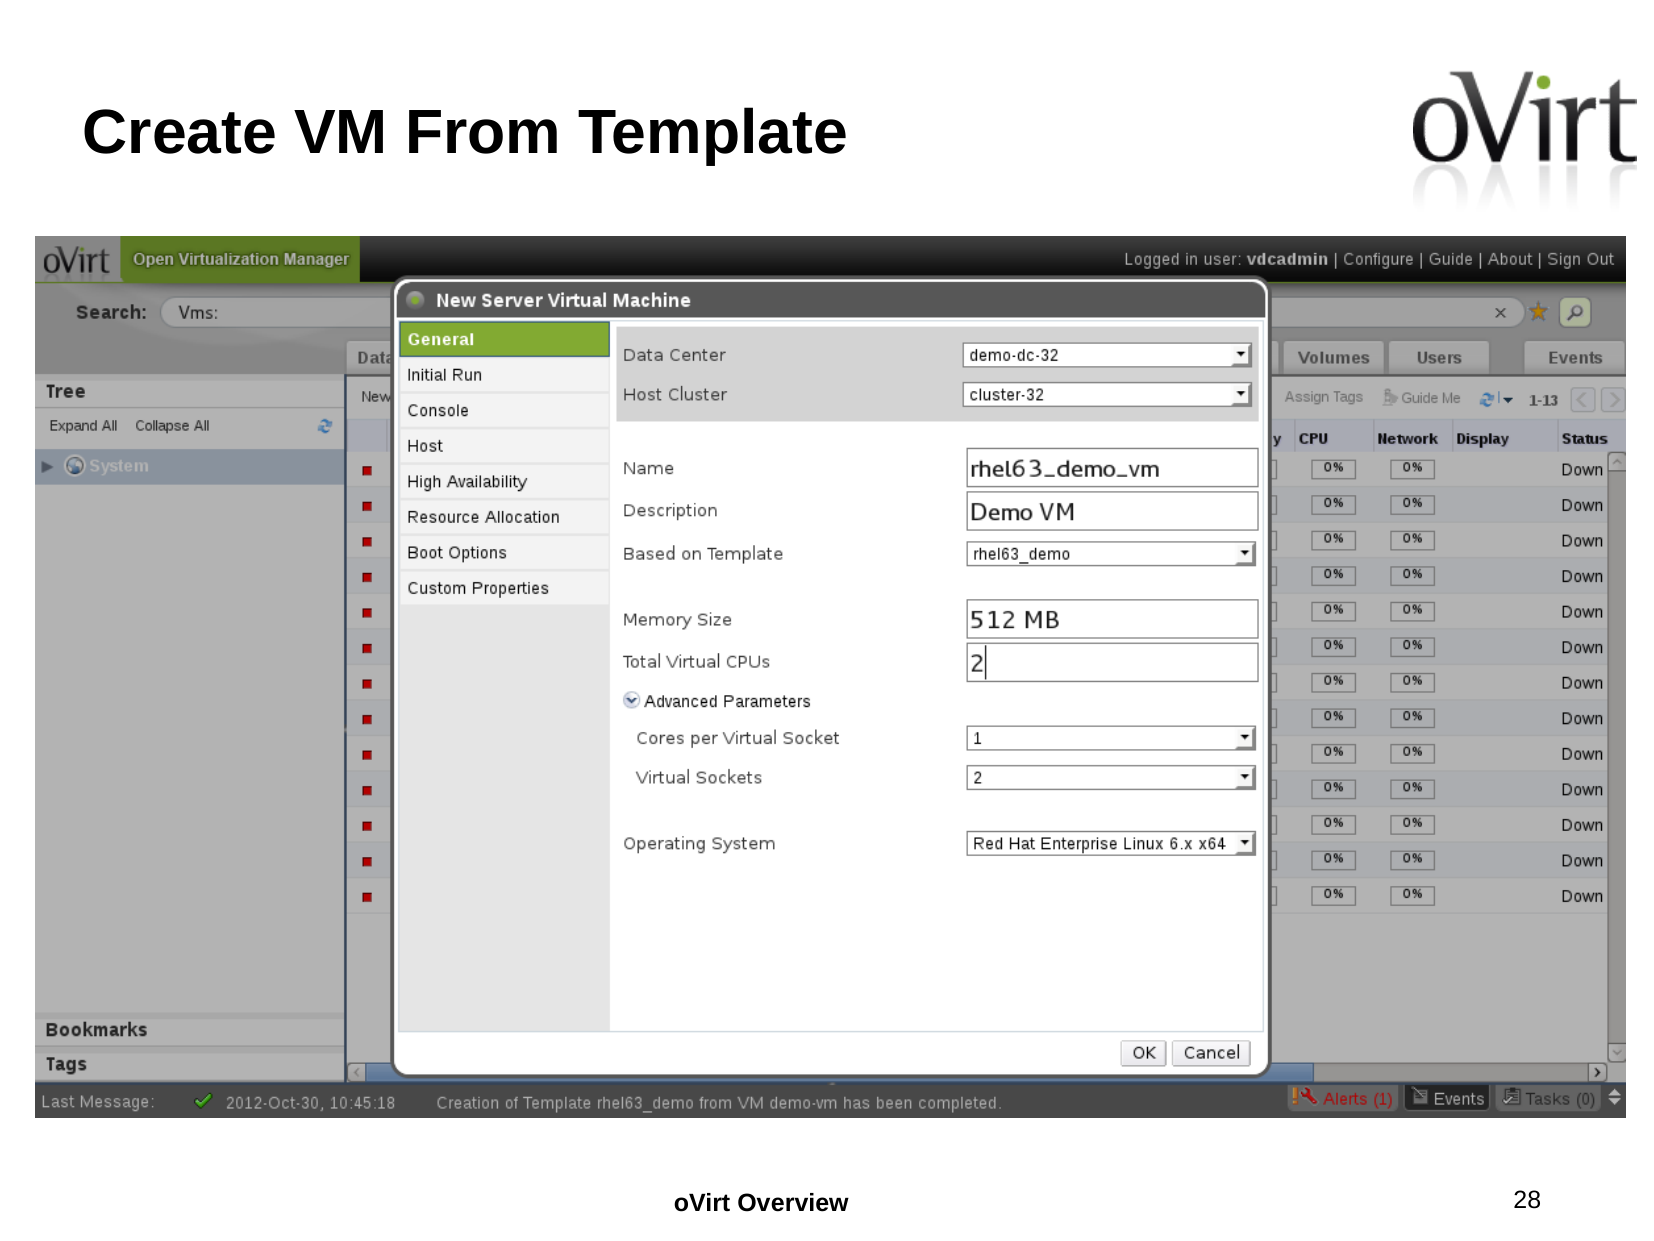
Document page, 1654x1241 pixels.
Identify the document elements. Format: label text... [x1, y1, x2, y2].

title Create VM From Template [82, 37, 1571, 226]
picture [35, 236, 1626, 1118]
picture [1571, 63, 1637, 212]
